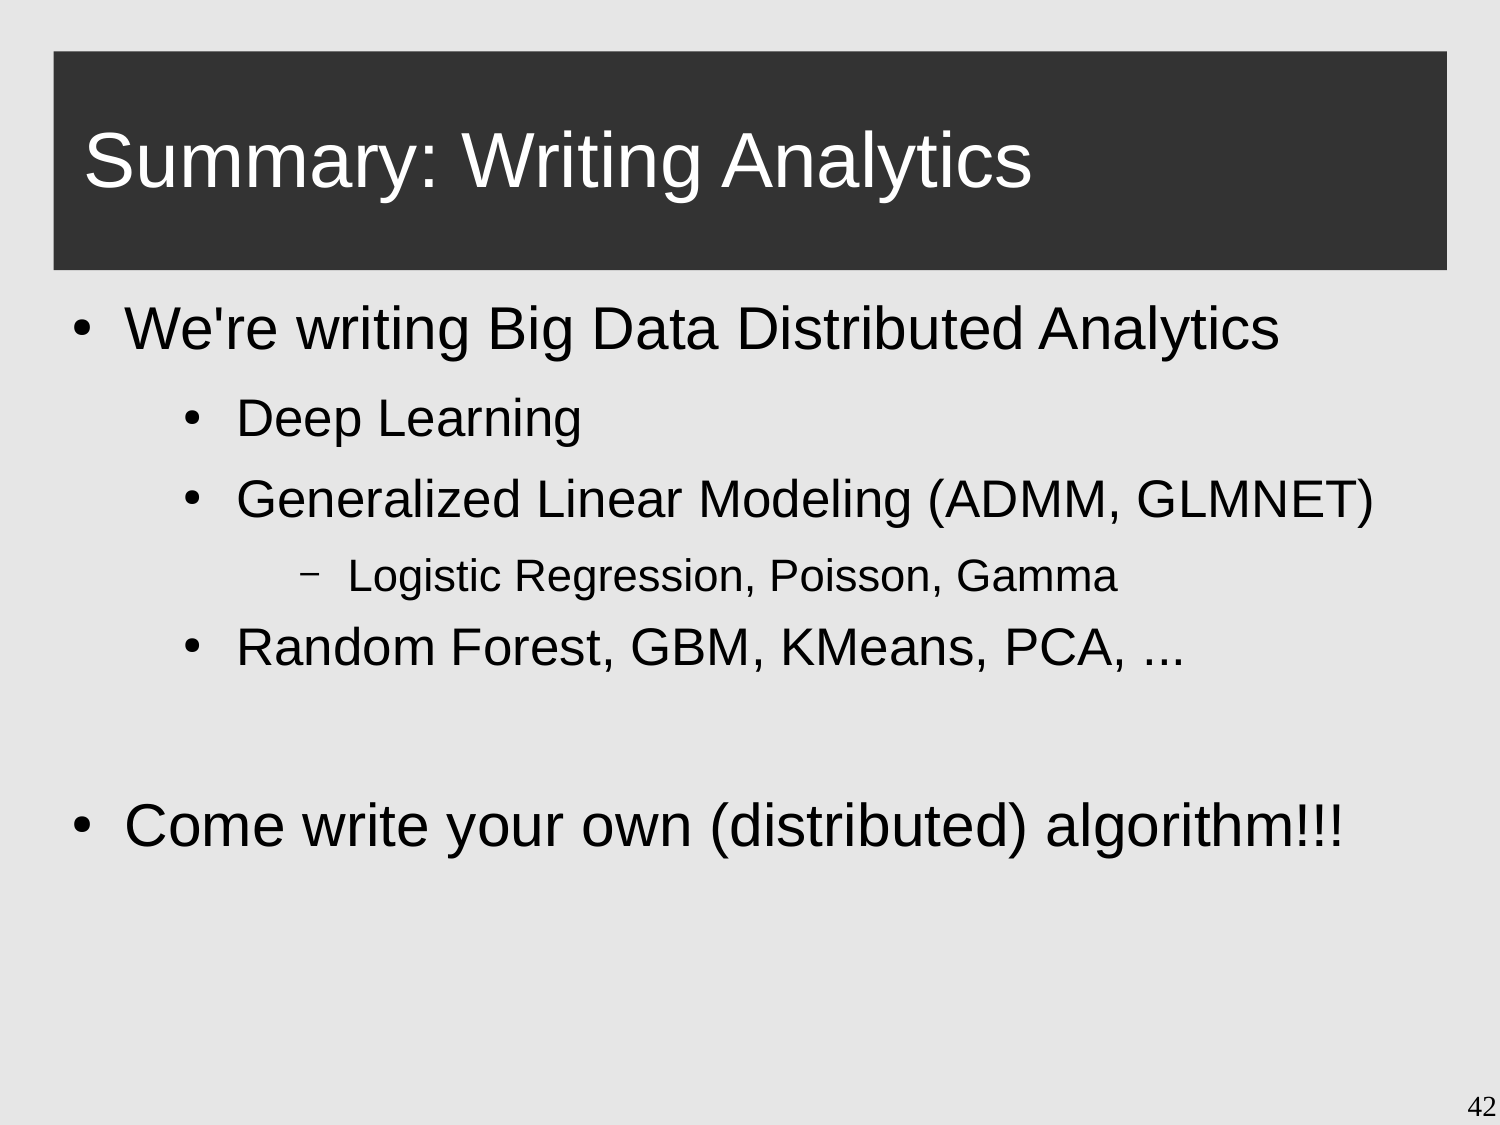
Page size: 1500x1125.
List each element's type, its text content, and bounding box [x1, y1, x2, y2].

title Summary: Writing Analytics [53, 51, 1447, 271]
list We're writing Big Data Distributed Analytics Deep Learning Generalized Linear Modeling (ADMM, GLMNET) Logistic Regression, Poisson, Gamma Random Forest, GBM, KMeans, PCA, ... Come write your own (distributed) algorithm!!! [53, 294, 1447, 1048]
